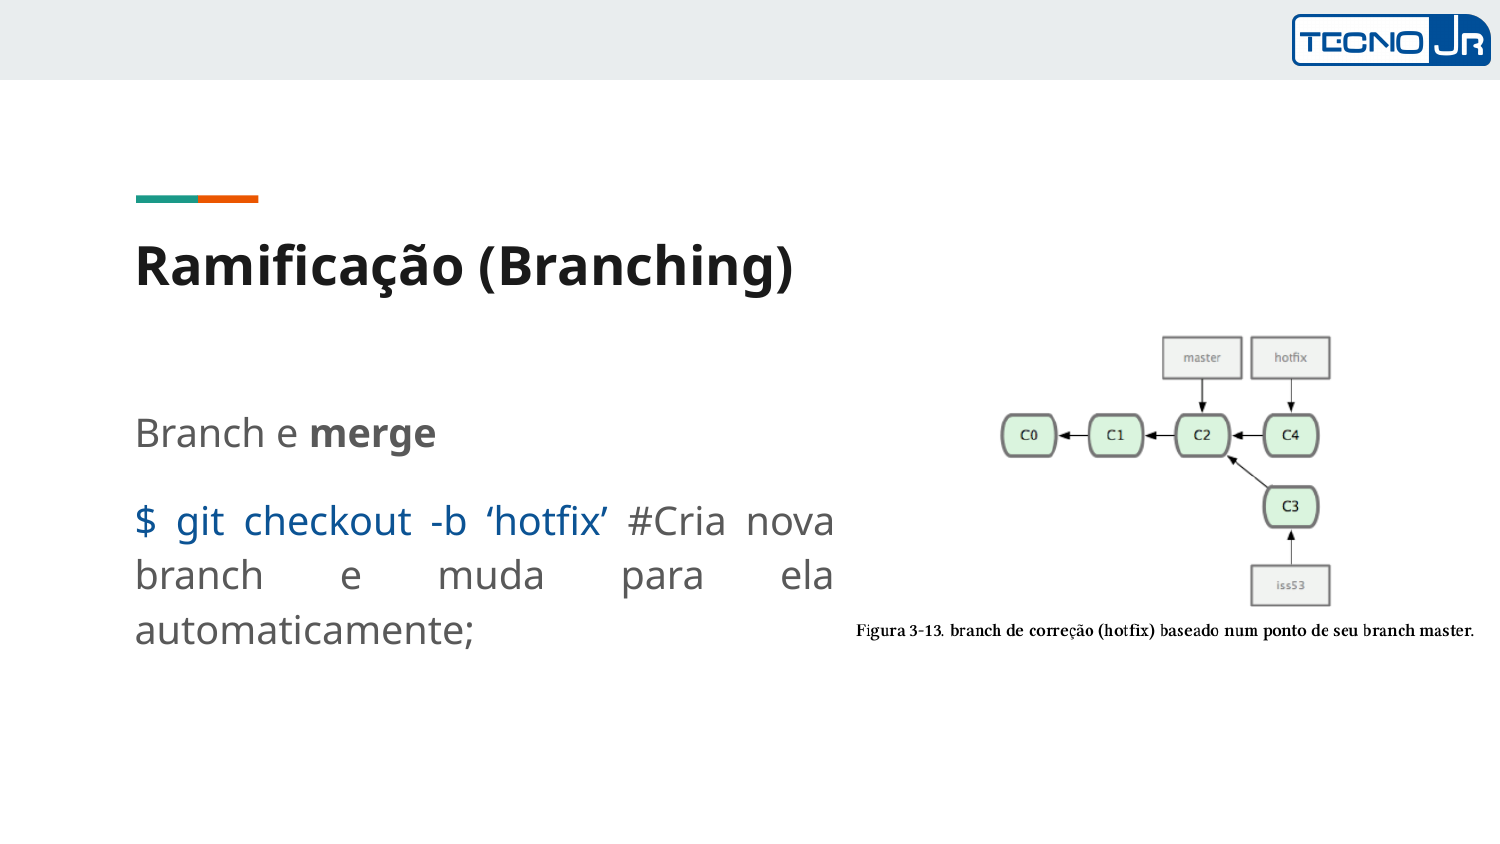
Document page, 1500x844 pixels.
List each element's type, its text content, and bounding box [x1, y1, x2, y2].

picture [850, 329, 1475, 643]
title Ramificação (Branching) [119, 216, 1381, 305]
list Branch e merge $ git checkout -b ‘hotfix’ #Cria nova branch e muda para ela automaticamente; [119, 341, 851, 712]
picture [1292, 14, 1491, 66]
